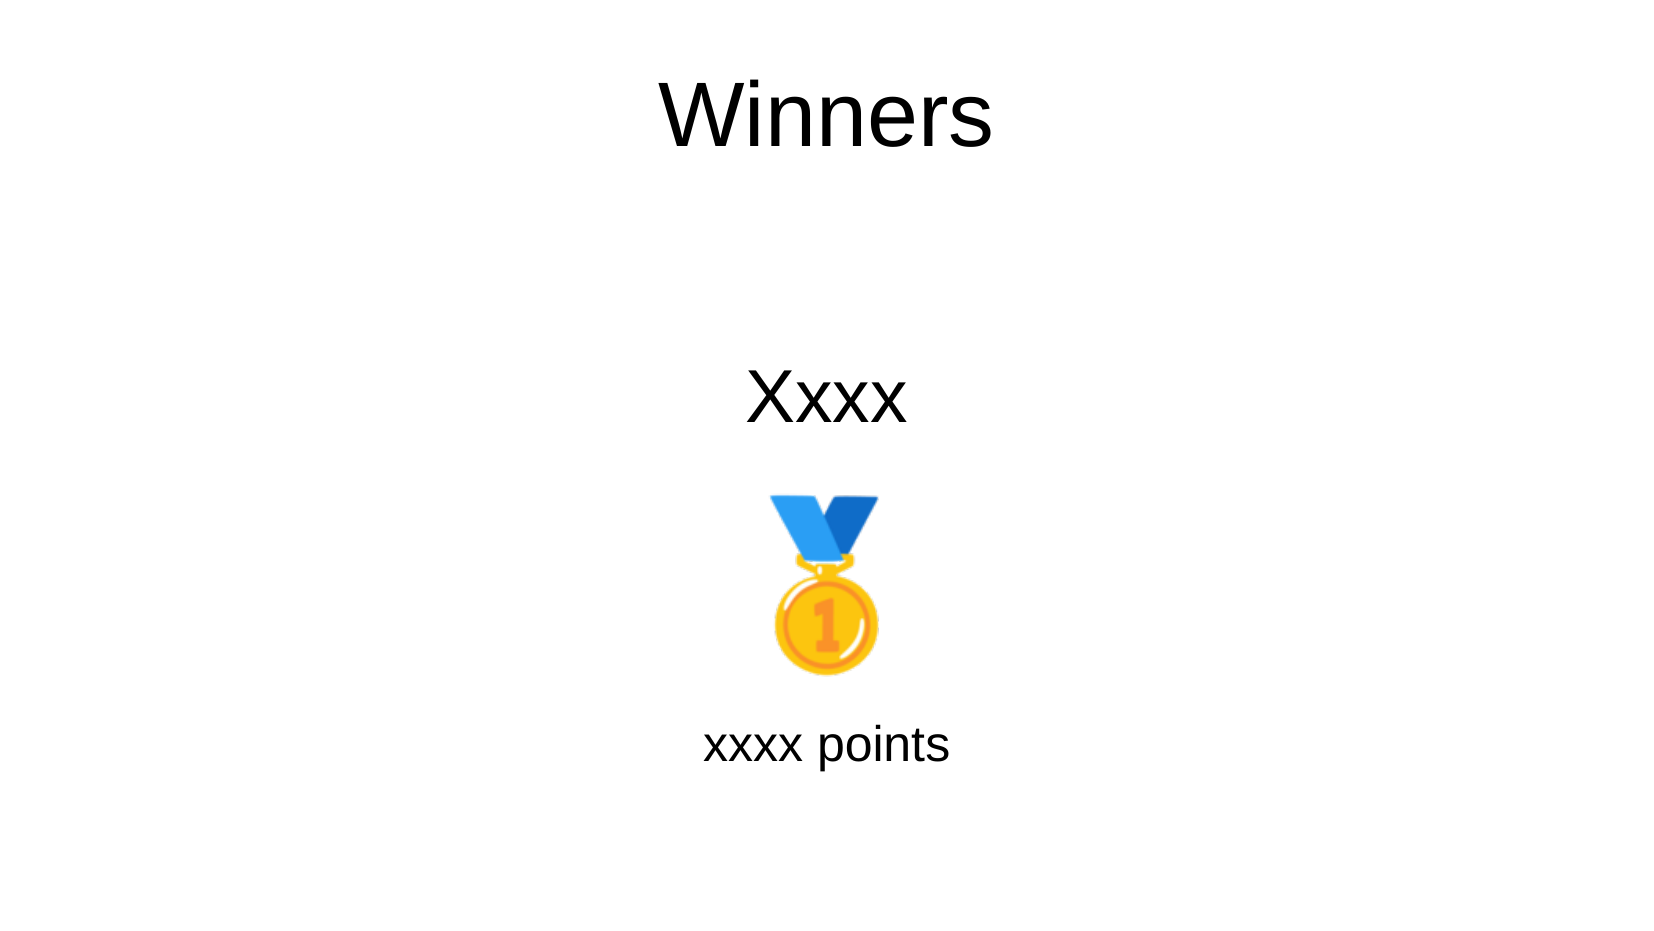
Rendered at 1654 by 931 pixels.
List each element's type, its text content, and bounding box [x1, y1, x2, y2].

picture [733, 491, 921, 680]
text_box xxxx points [324, 708, 1329, 780]
title Winners [82, 37, 1571, 193]
text_box Xxxx [324, 346, 1329, 446]
